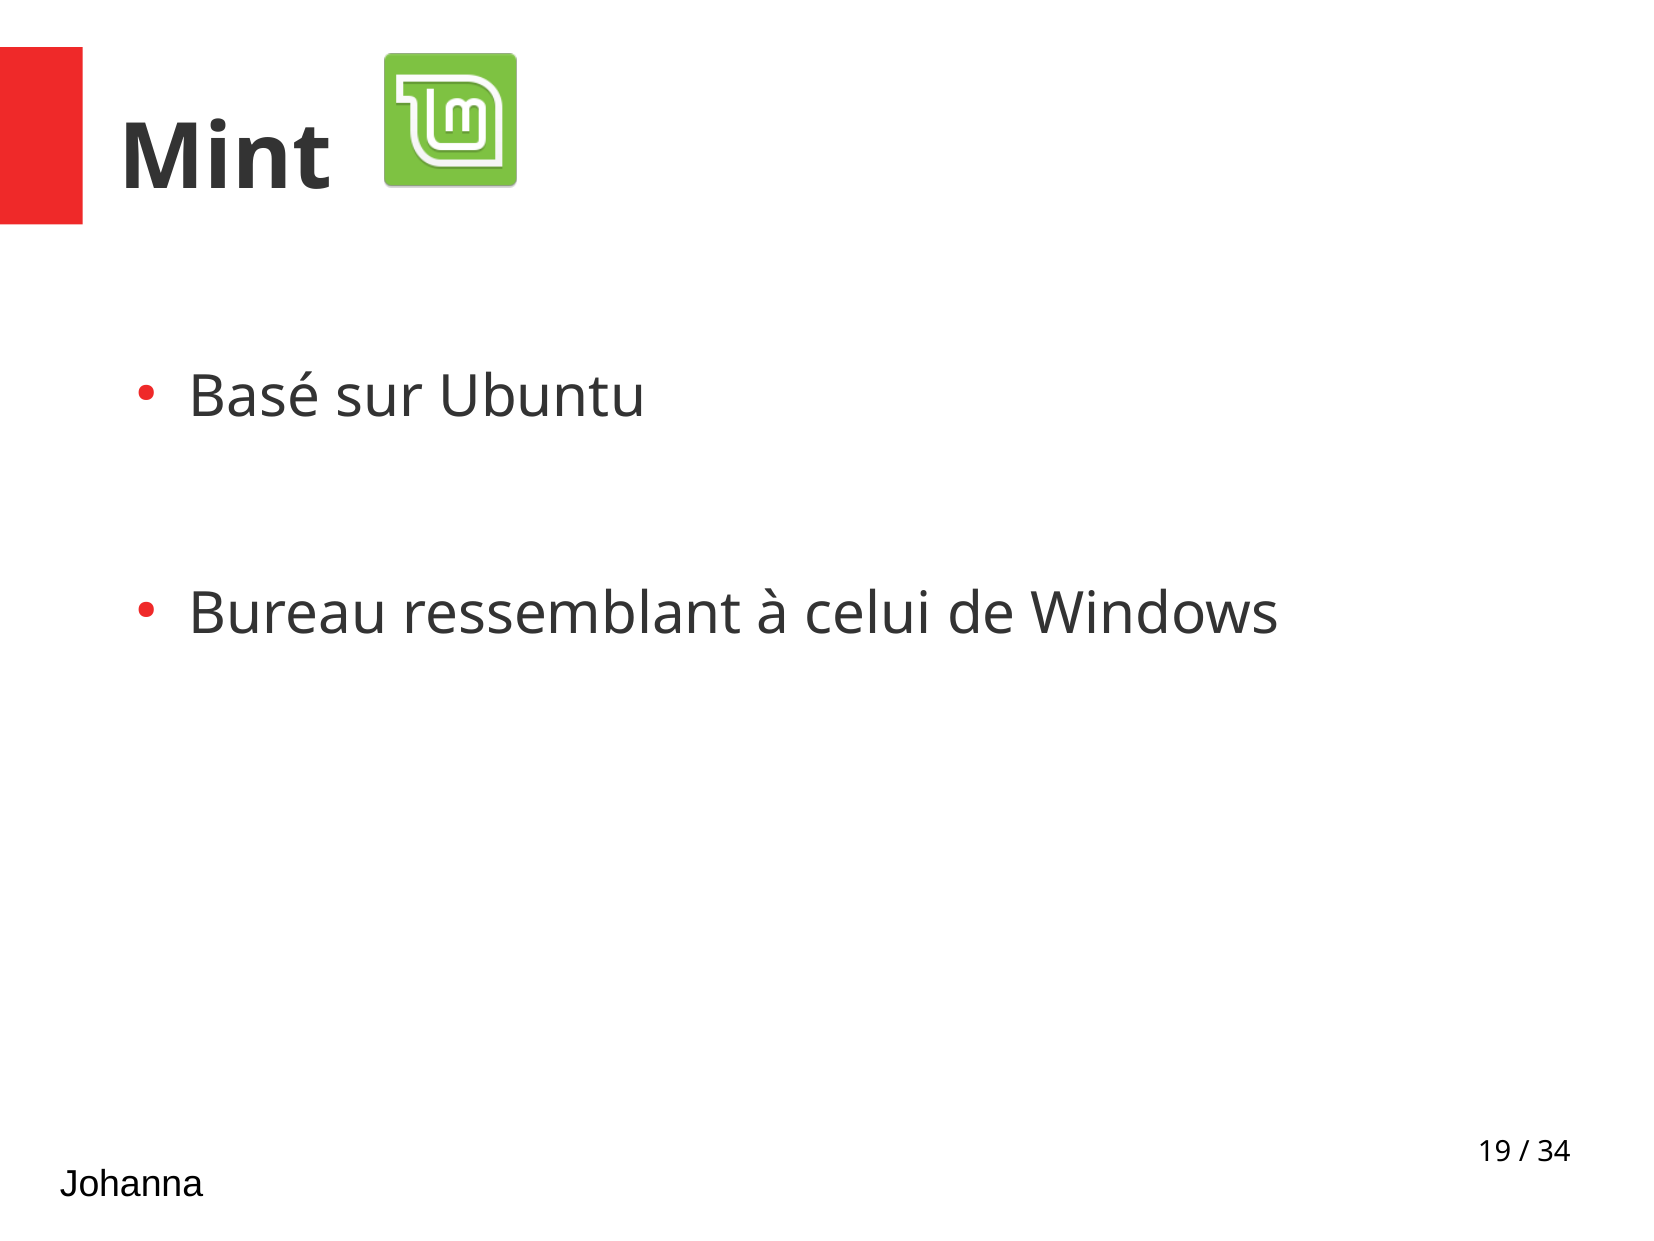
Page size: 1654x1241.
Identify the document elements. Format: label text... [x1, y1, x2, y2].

picture [375, 44, 526, 196]
title Mint [118, 49, 1571, 257]
list Basé sur Ubuntu Bureau ressemblant à celui de Windows [118, 354, 1536, 1074]
text_box Johanna [45, 1155, 218, 1212]
